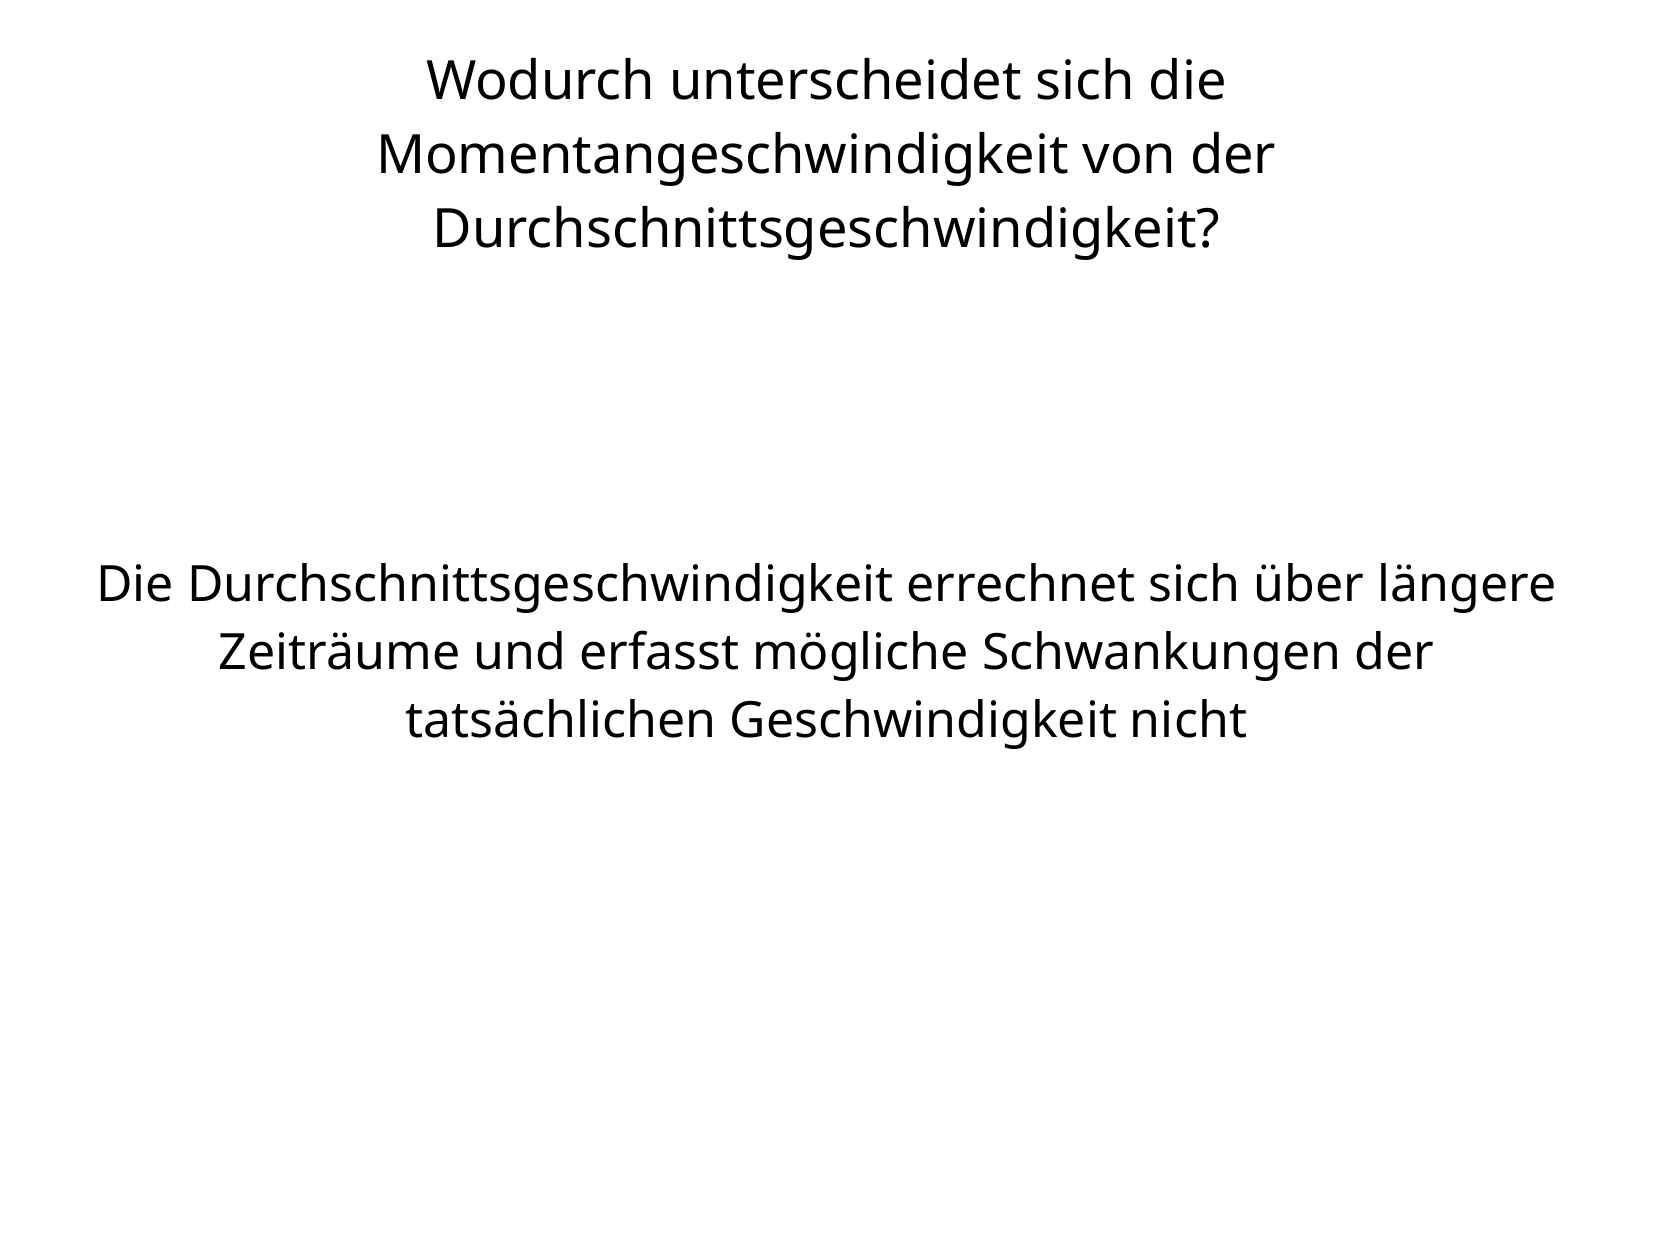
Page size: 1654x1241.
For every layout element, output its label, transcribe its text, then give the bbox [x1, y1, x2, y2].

subtitle Die Durchschnittsgeschwindigkeit errechnet sich über längere Zeiträume und erfasst mögliche Schwankungen der tatsächlichen Geschwindigkeit nicht [82, 290, 1571, 1010]
title Wodurch unterscheidet sich die Momentangeschwindigkeit von der Durchschnittsgeschwindigkeit? [82, 49, 1571, 257]
